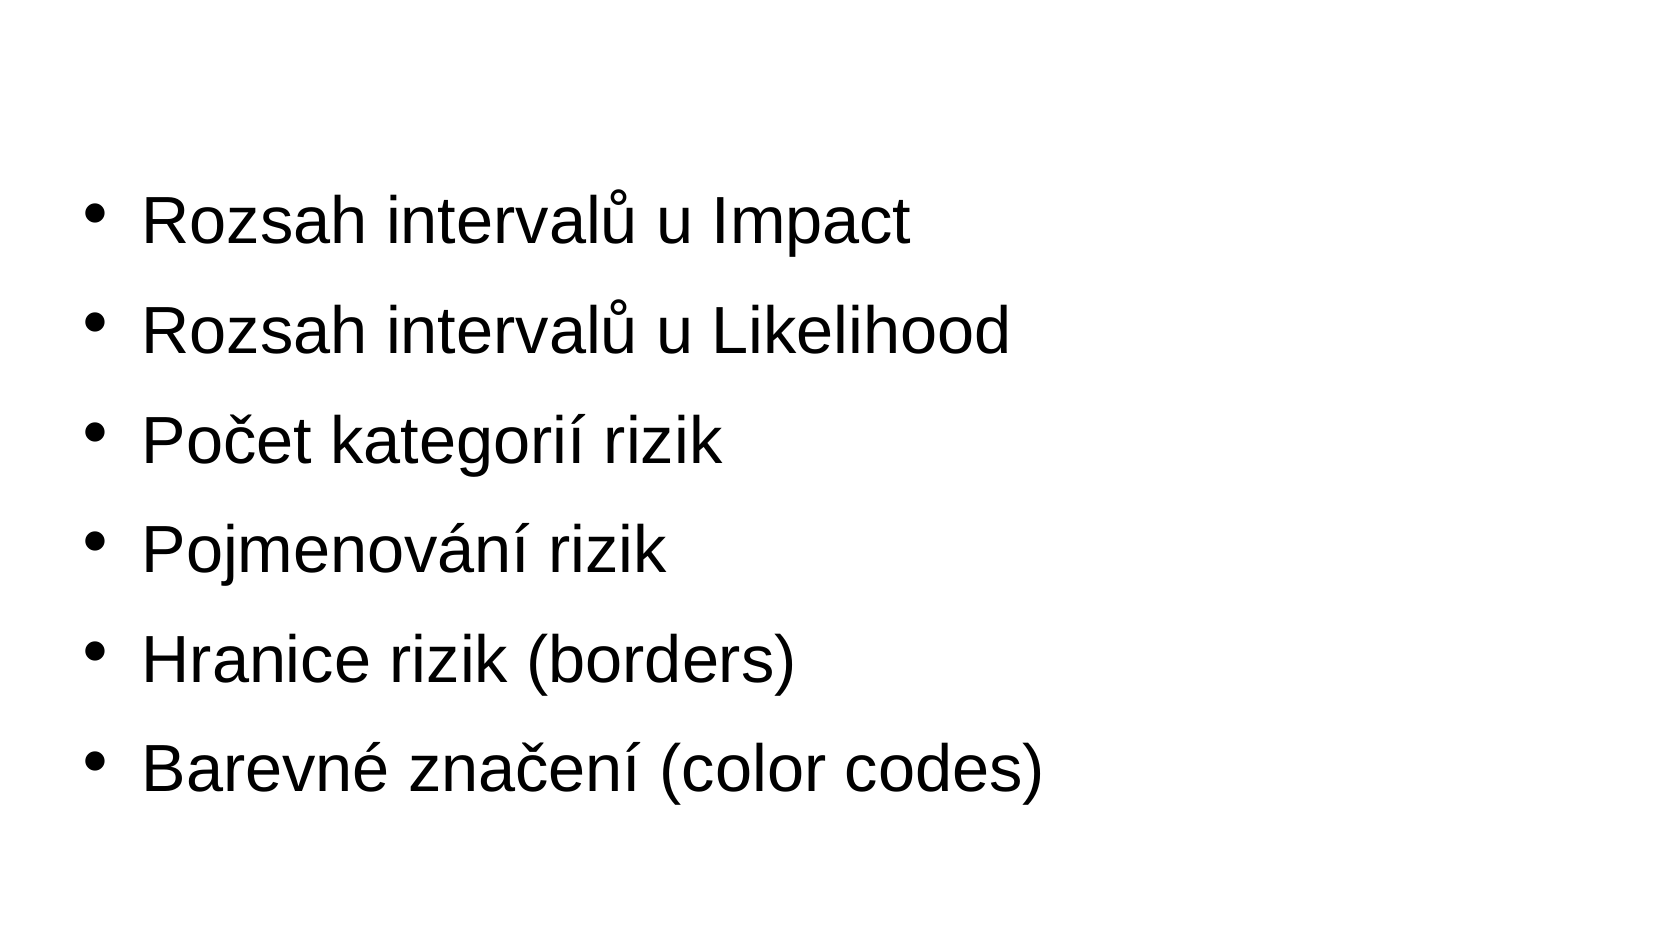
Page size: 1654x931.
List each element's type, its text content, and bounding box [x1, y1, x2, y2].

text_box Rozsah intervalů u Impact Rozsah intervalů u Likelihood Počet kategorií rizik Pojmenování rizik Hranice rizik (borders) Barevné značení (color codes) [82, 177, 1595, 886]
